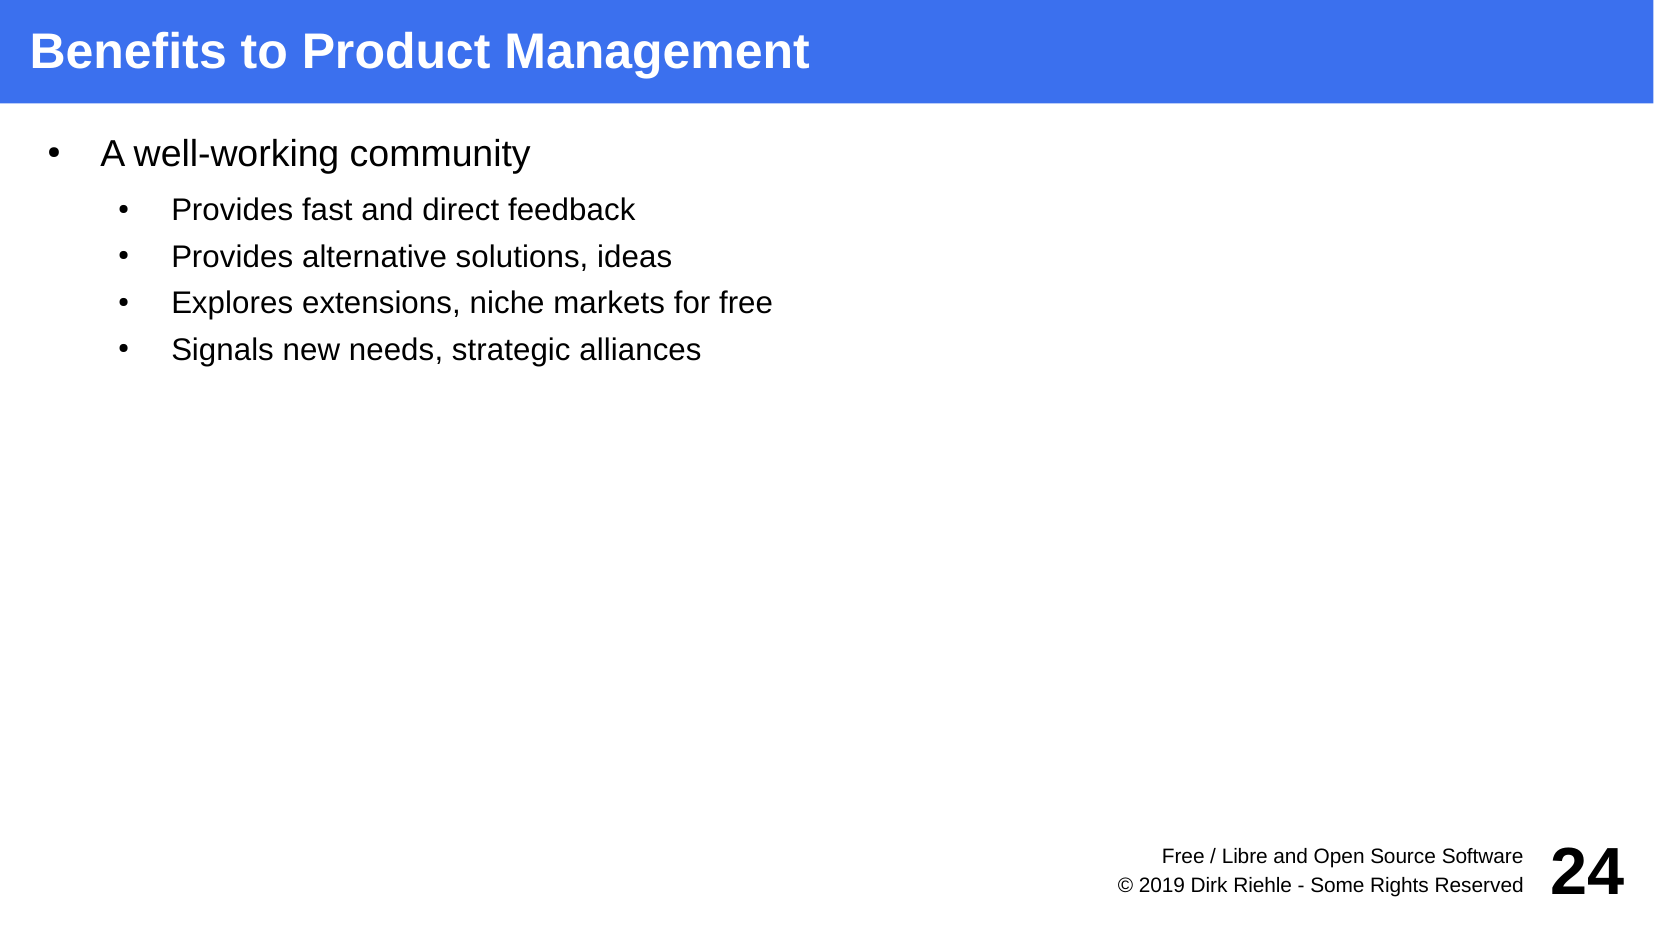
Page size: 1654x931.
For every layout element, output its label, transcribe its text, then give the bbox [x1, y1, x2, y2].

list A well-working community Provides fast and direct feedback Provides alternative solutions, ideas Explores extensions, niche markets for free Signals new needs, strategic alliances [29, 132, 1625, 813]
title Benefits to Product Management [0, 0, 1654, 104]
